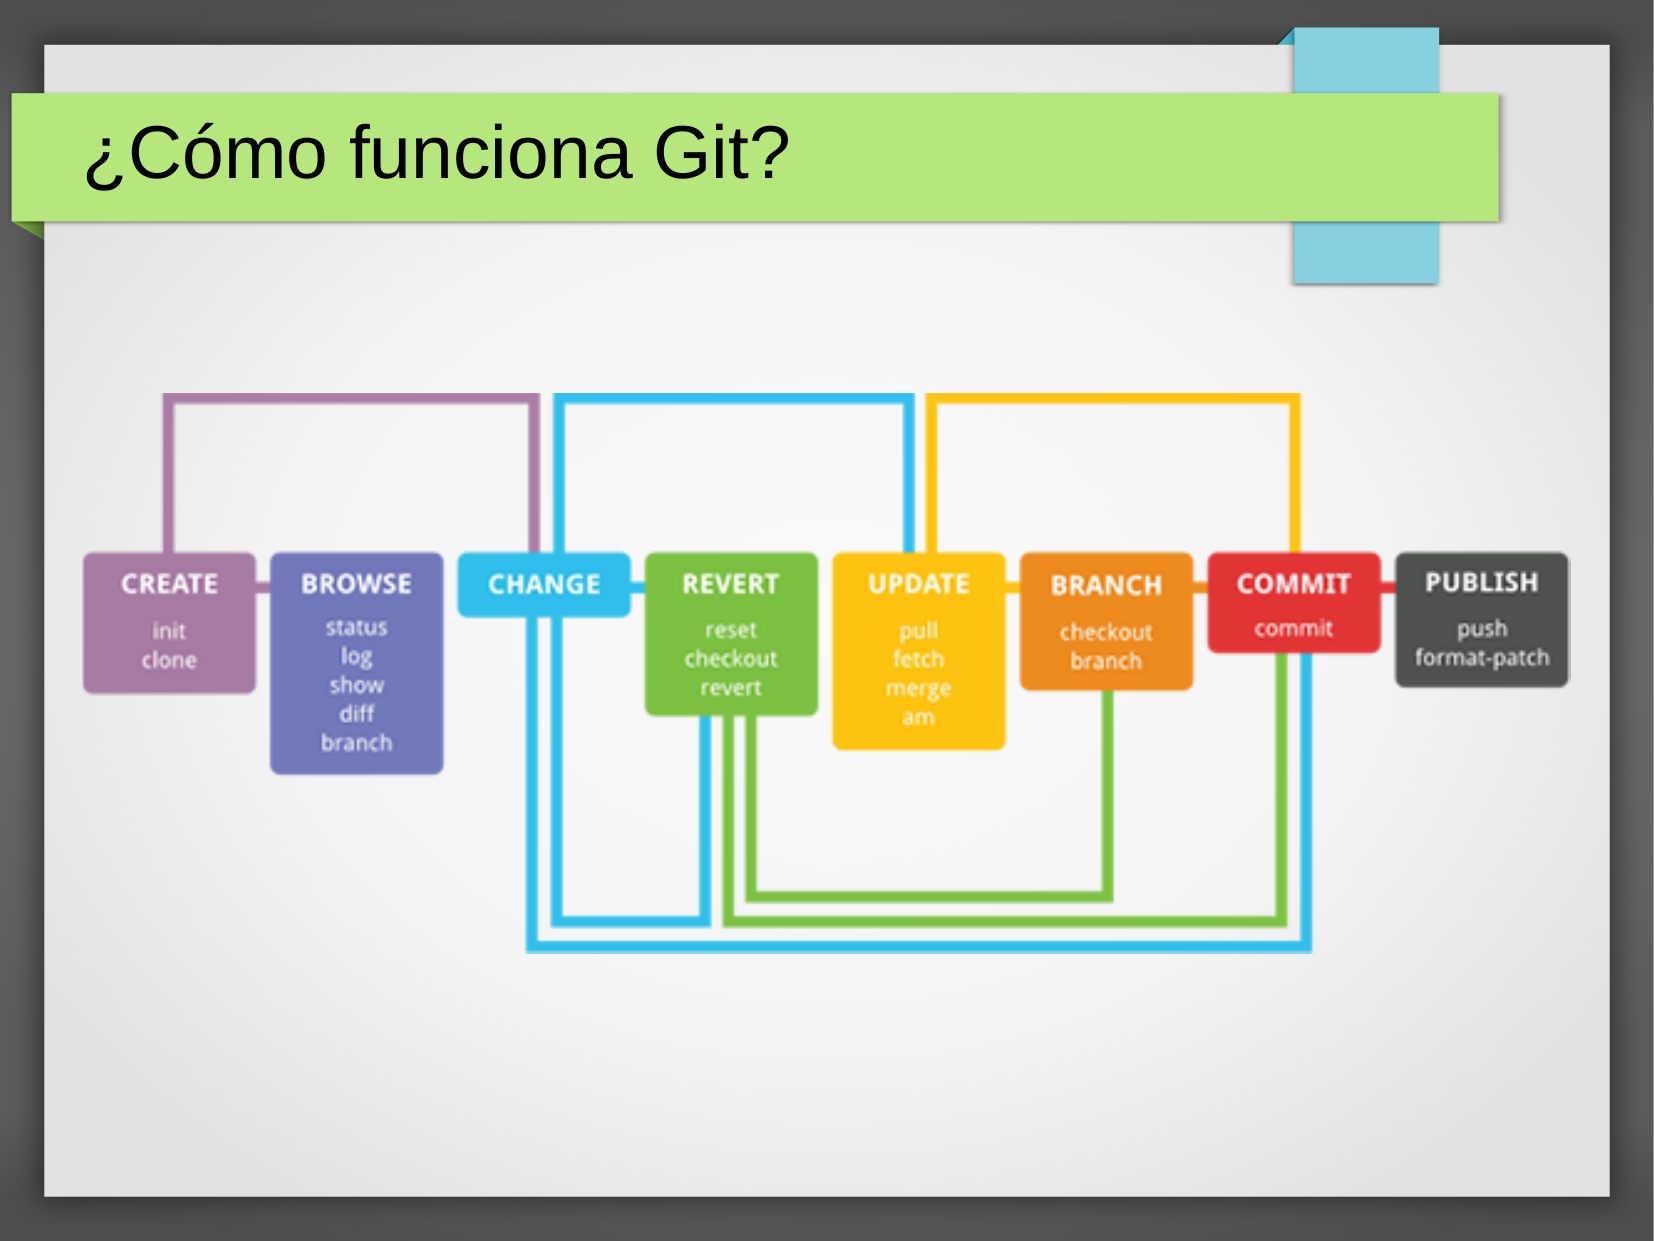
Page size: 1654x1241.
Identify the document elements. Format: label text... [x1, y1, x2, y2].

title ¿Cómo funciona Git? [82, 49, 1571, 257]
picture [0, 0, 1654, 1241]
